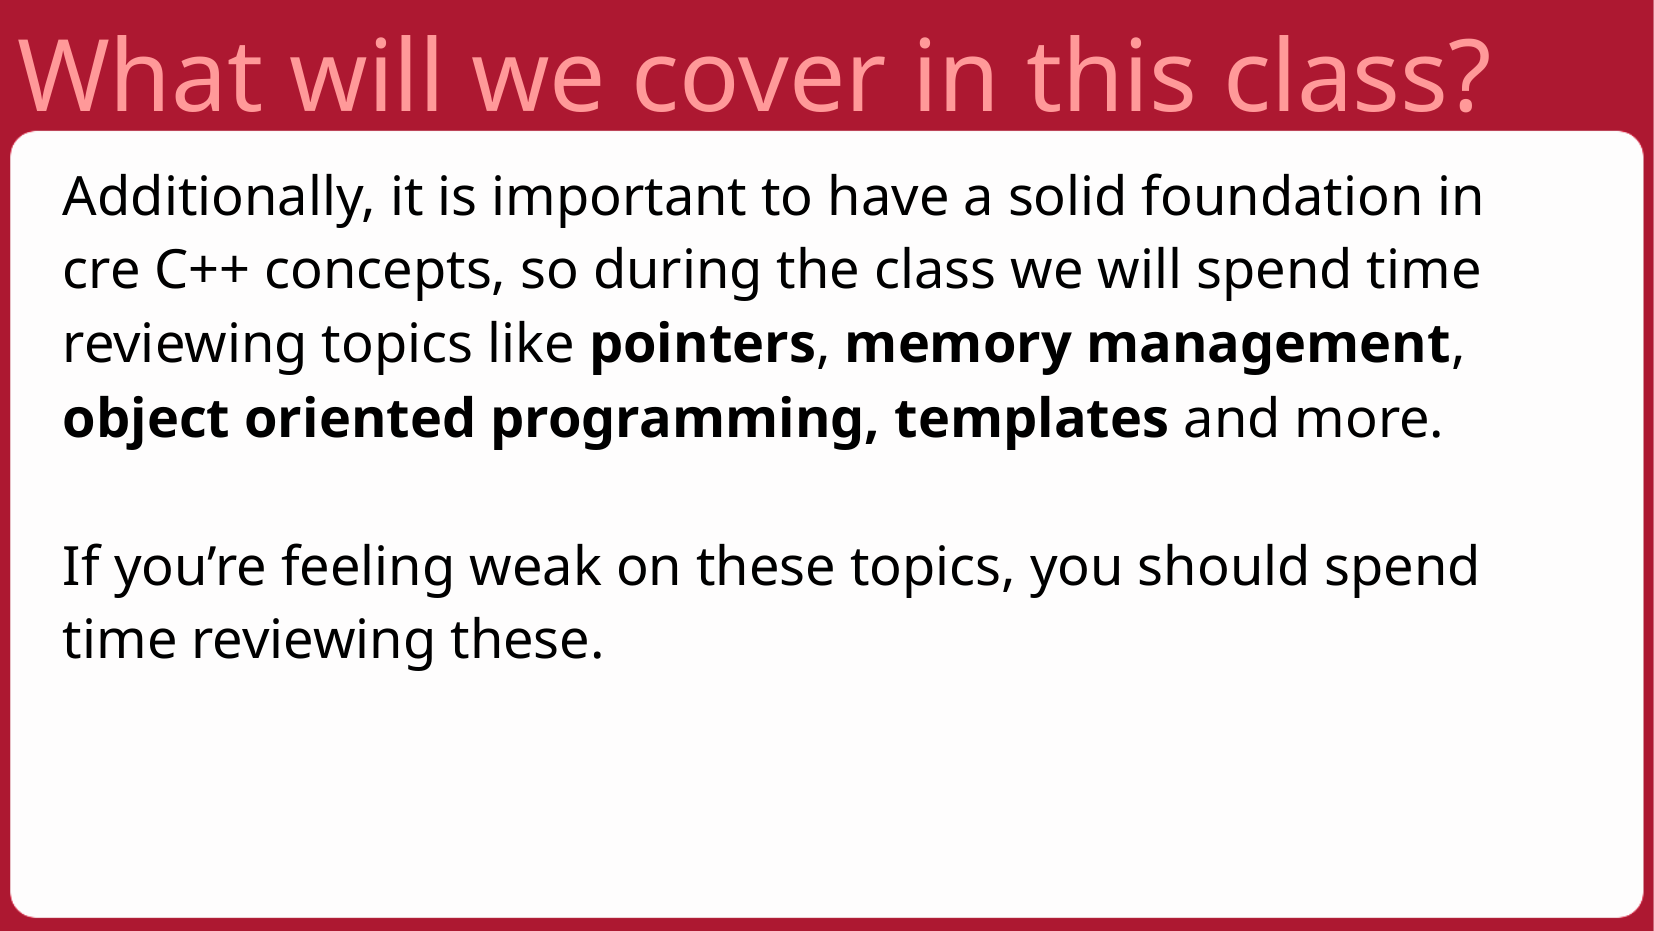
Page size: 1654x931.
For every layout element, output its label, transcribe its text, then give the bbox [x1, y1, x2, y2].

picture [0, 0, 1654, 931]
title What will we cover in this class? [17, 8, 1573, 136]
text_box Additionally, it is important to have a solid foundation in cre C++ concepts, so during the class we will spend time reviewing topics like pointers, memory management, object oriented programming, templates and more. If you’re feeling weak on these topics, you should spend time reviewing these. [62, 157, 1577, 583]
